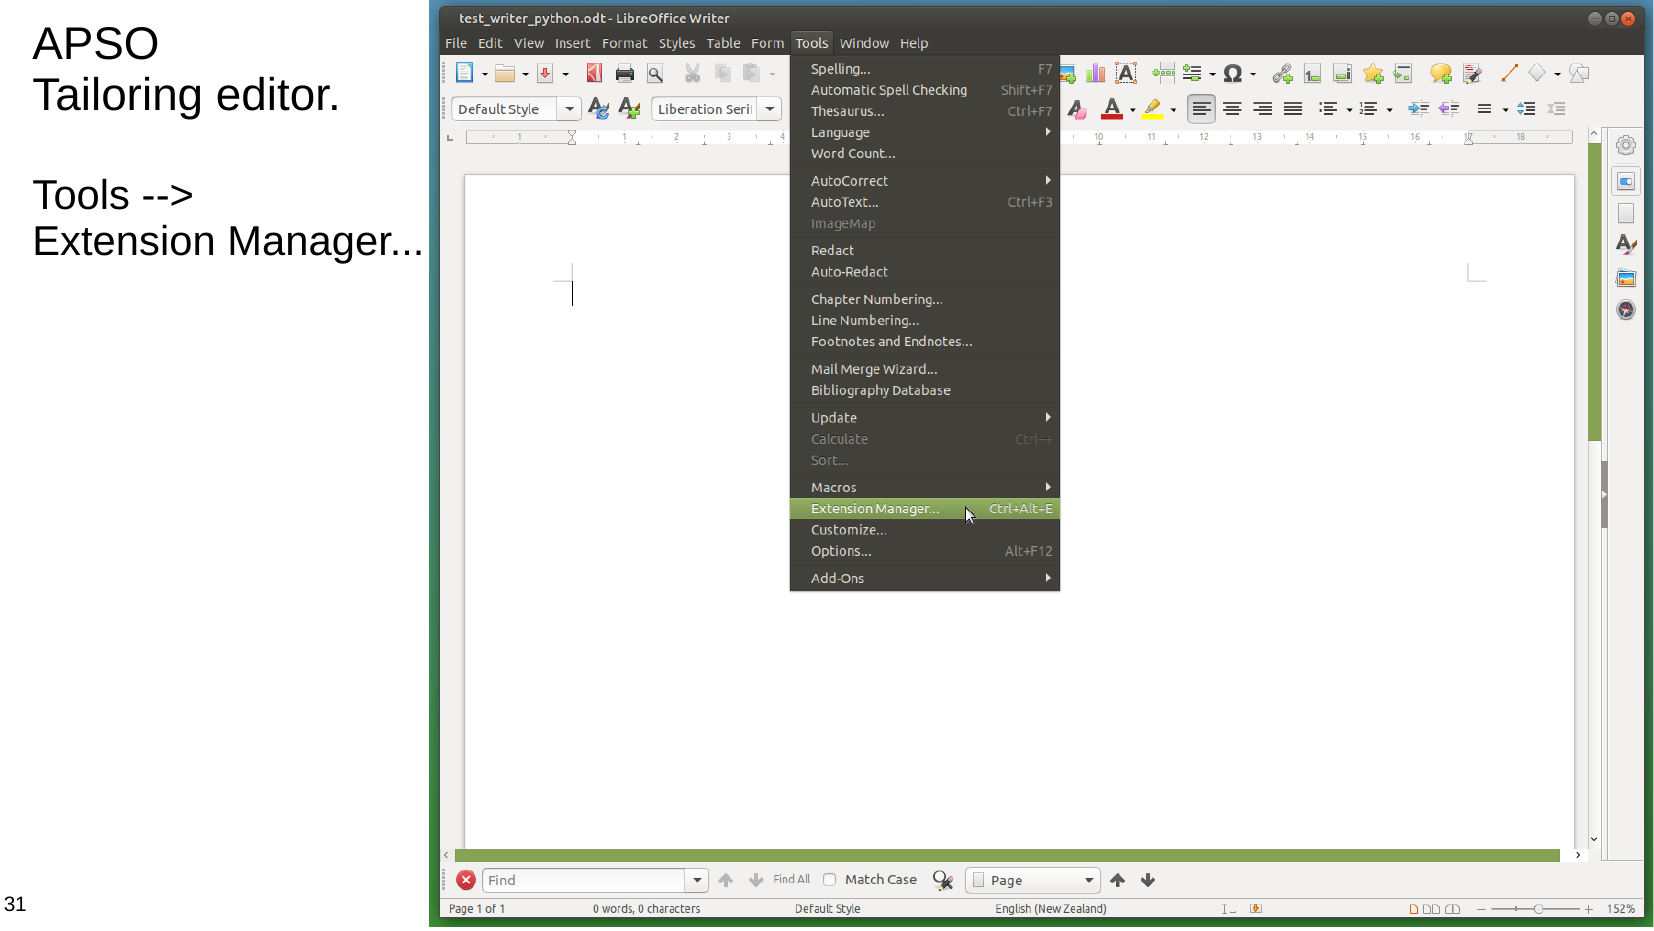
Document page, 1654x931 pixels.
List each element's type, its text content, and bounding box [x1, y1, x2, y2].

text_box <number> [0, 885, 113, 924]
picture [429, 0, 1654, 928]
subtitle APSO Tailoring editor. Tools --> Extension Manager... [32, 17, 429, 316]
